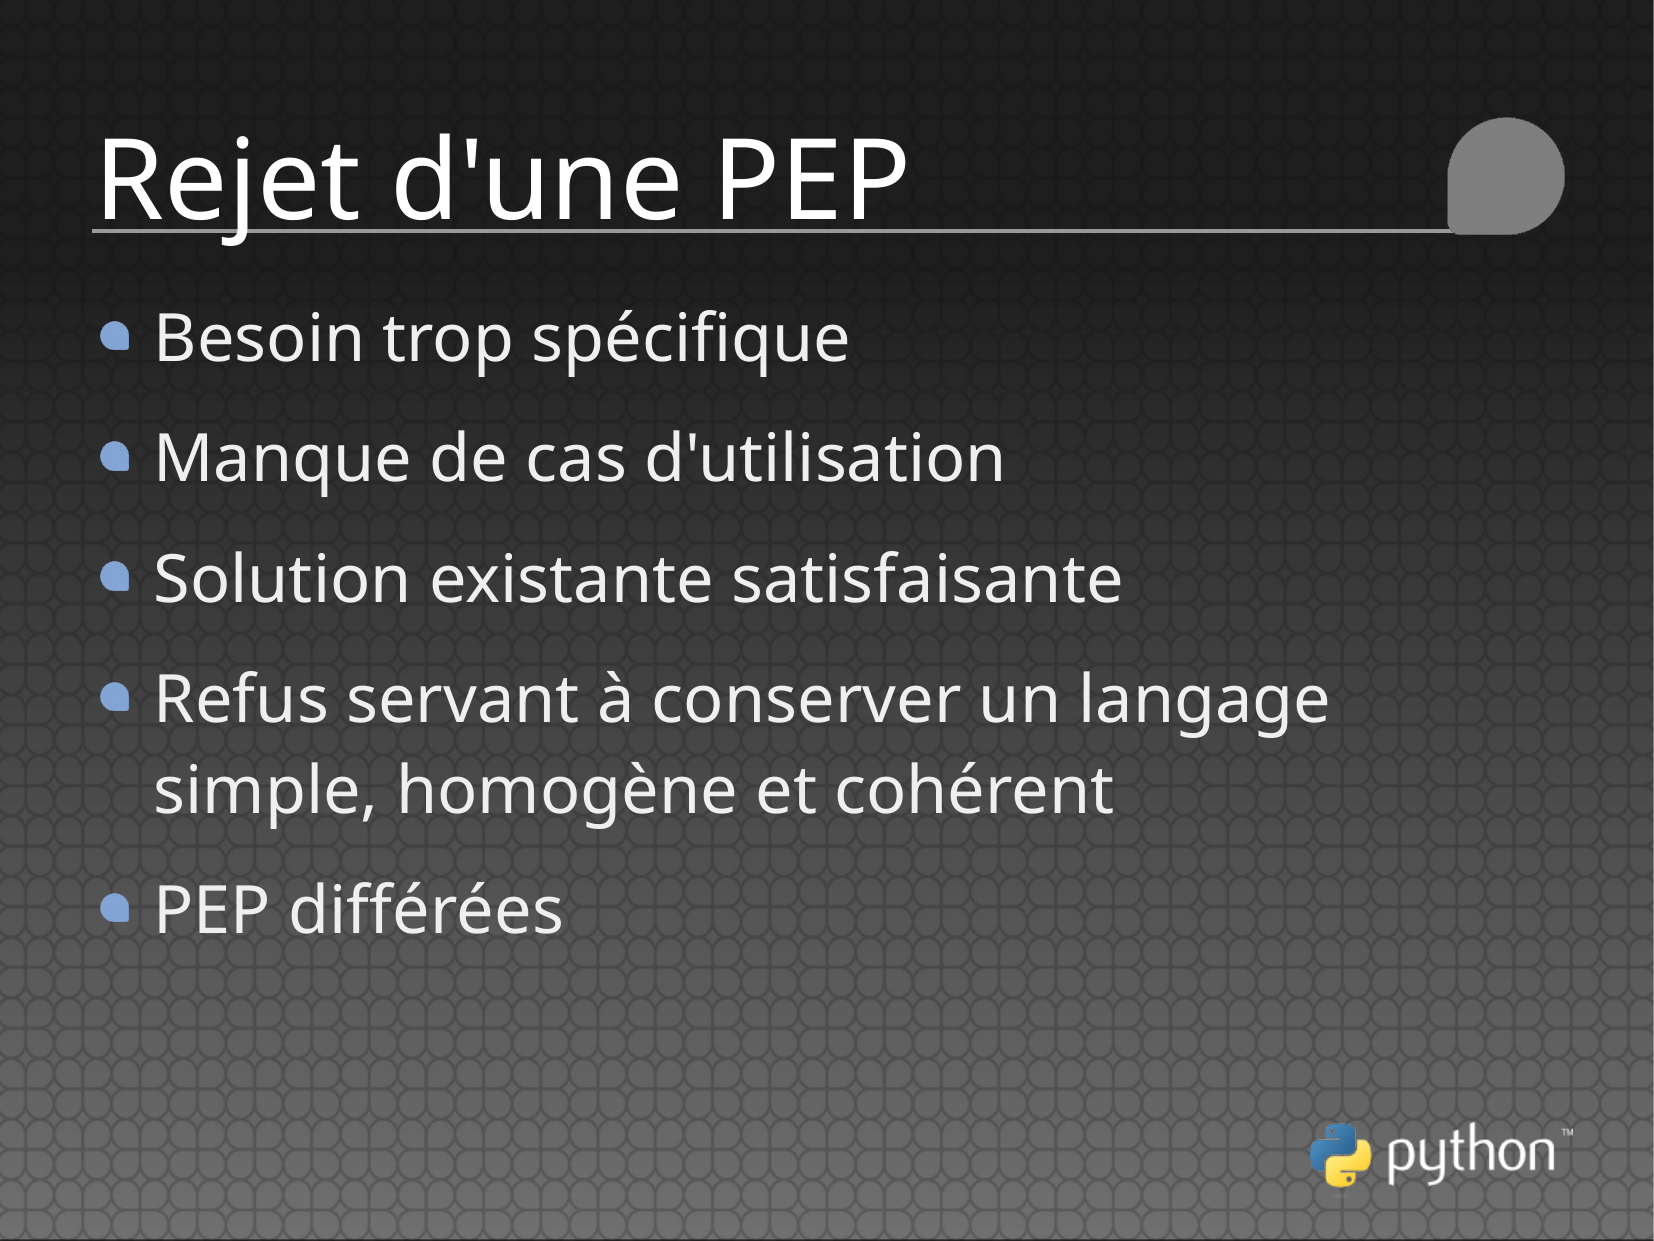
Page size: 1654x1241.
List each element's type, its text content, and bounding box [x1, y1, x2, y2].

picture [0, 0, 1654, 1241]
title Rejet d'une PEP [94, 100, 1426, 251]
list Besoin trop spécifique Manque de cas d'utilisation Solution existante satisfaisante Refus servant à conserver un langage simple, homogène et cohérent PEP différées [82, 290, 1571, 1094]
